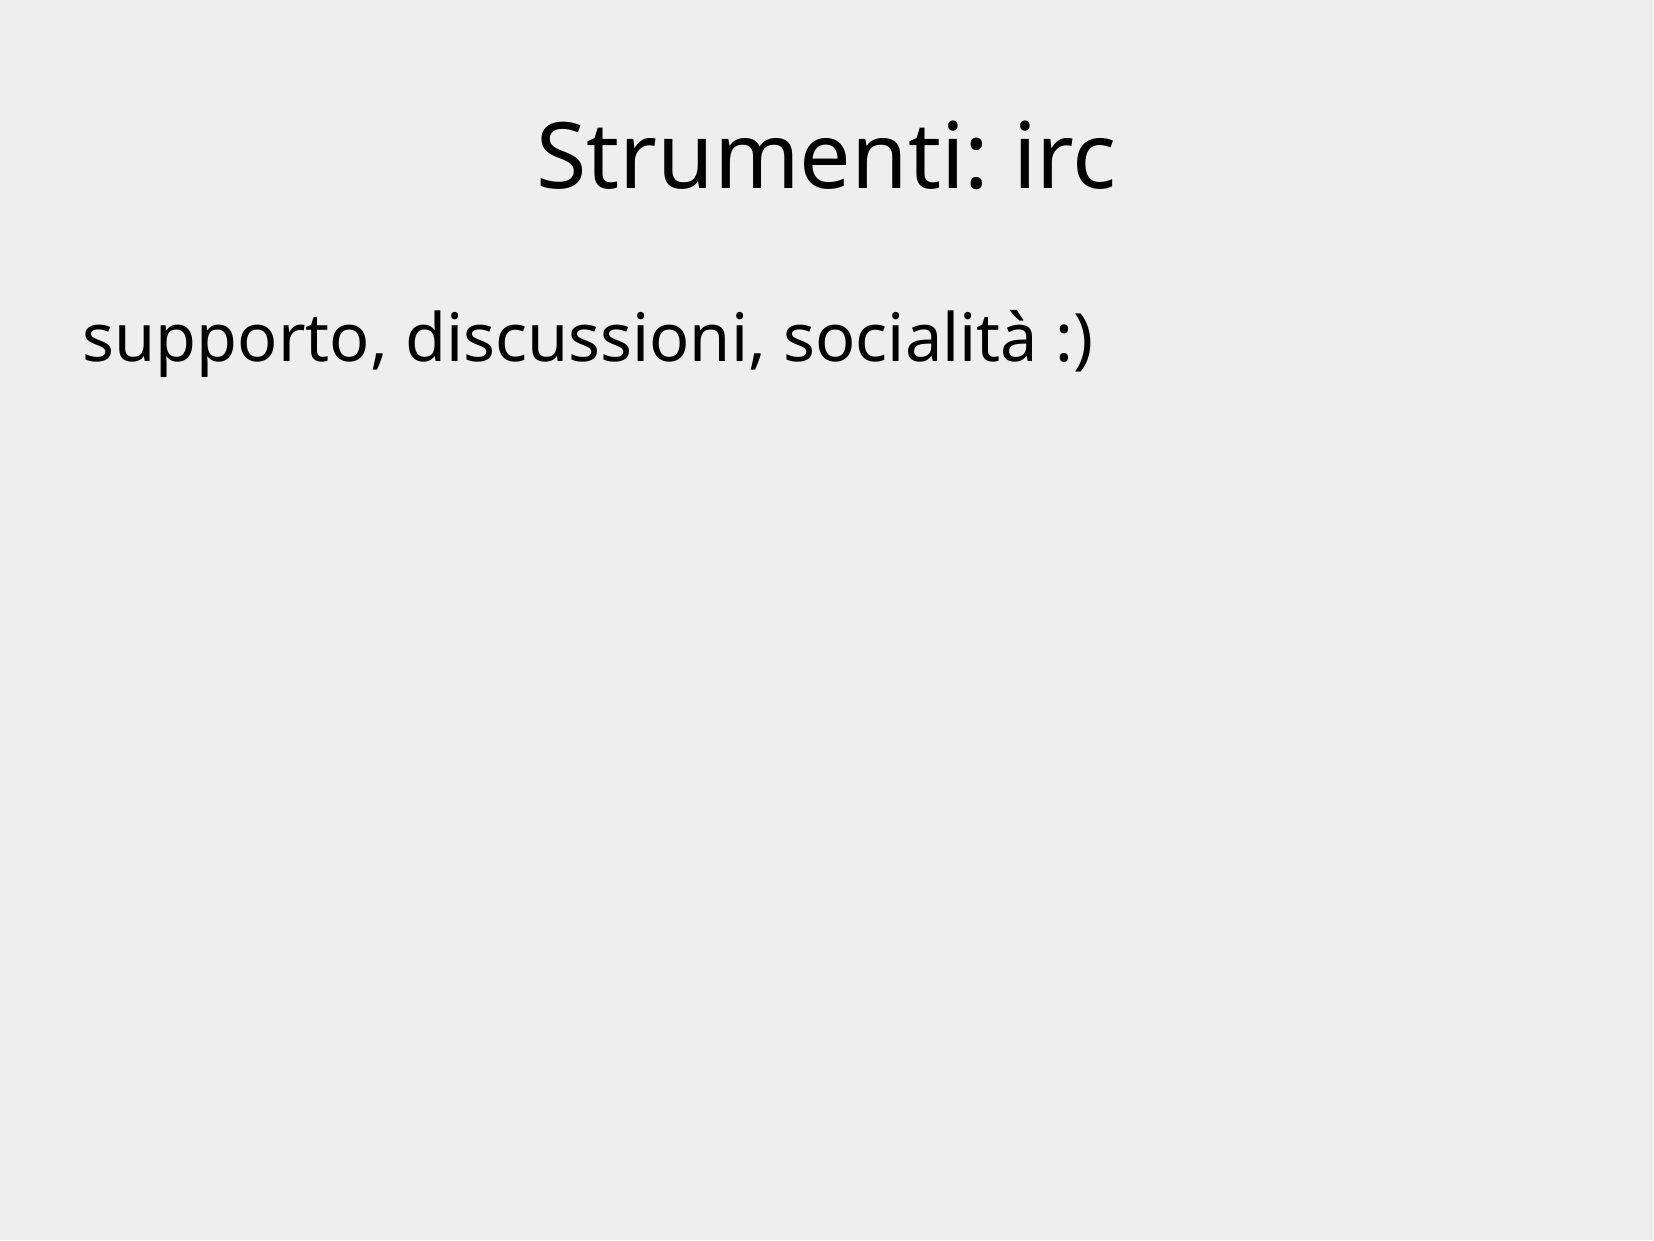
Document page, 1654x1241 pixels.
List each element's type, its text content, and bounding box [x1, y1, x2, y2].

title Strumenti: irc [82, 49, 1571, 257]
list supporto, discussioni, socialità :) [82, 290, 1571, 1010]
